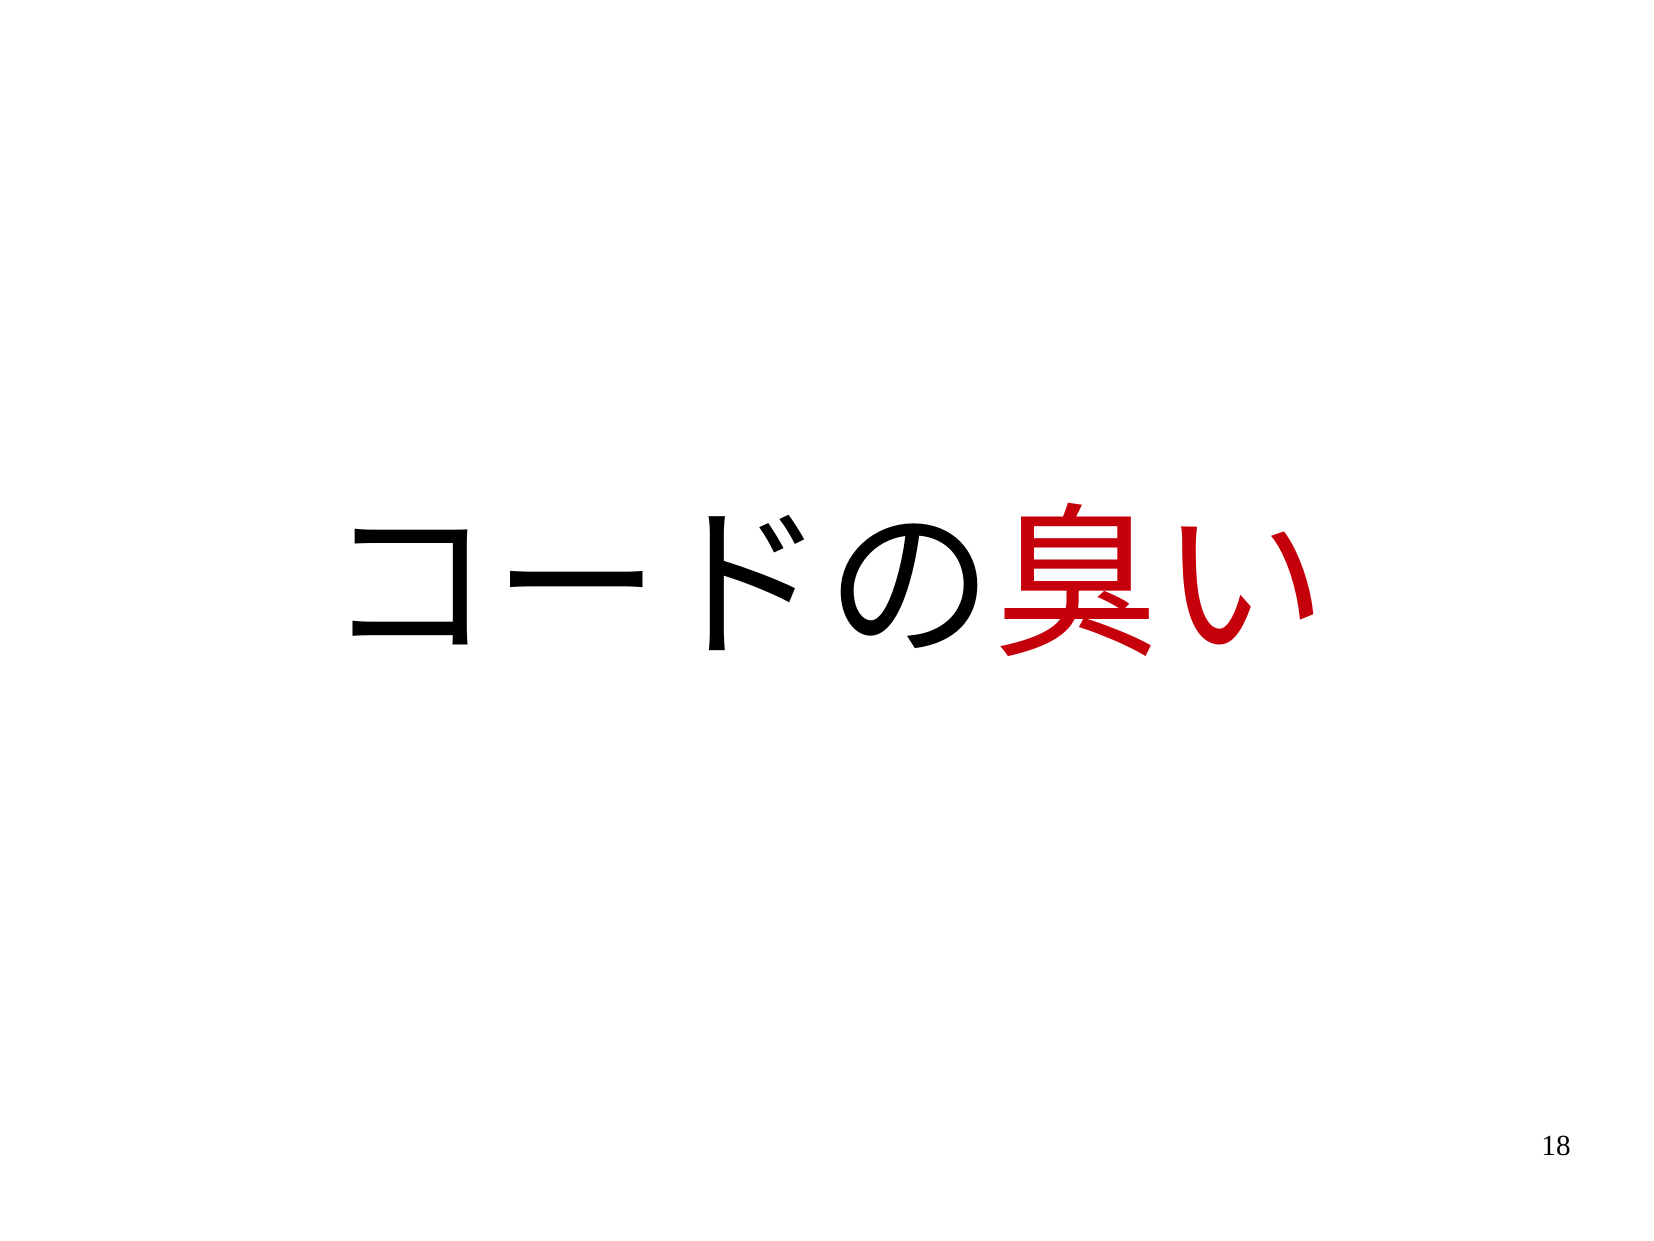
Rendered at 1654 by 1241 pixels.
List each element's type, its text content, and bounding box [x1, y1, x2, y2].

subtitle コードの臭い [82, 56, 1571, 1102]
